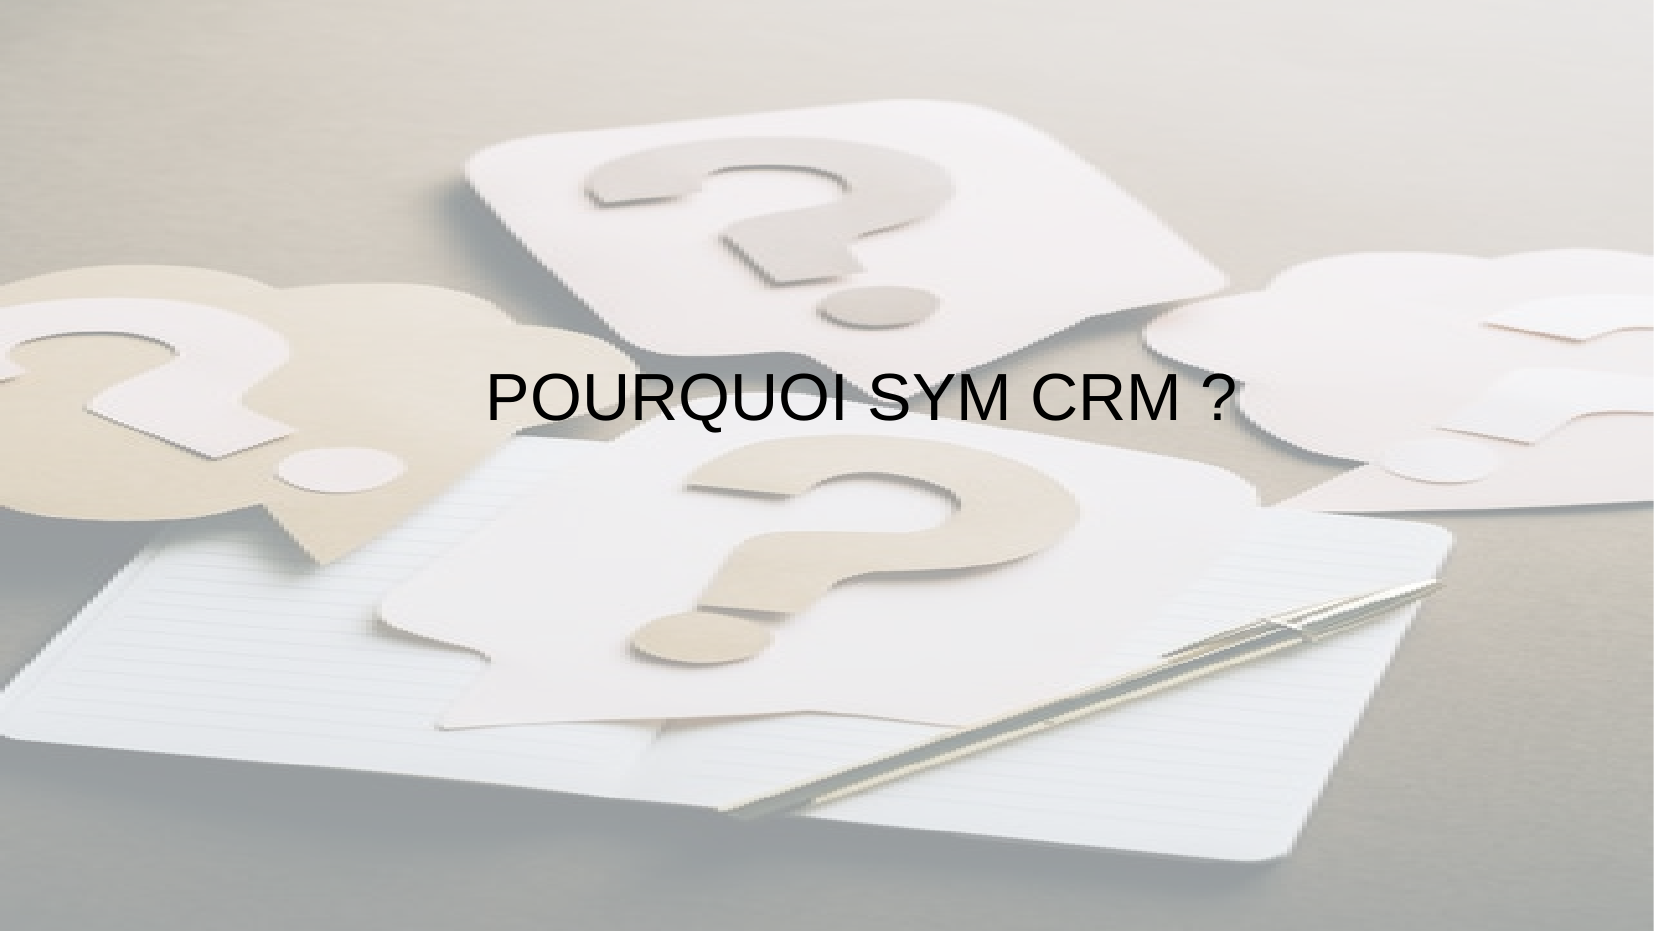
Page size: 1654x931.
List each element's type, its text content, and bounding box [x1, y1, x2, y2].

picture [0, 0, 1654, 931]
subtitle POURQUOI SYM CRM ? [82, 37, 1571, 758]
